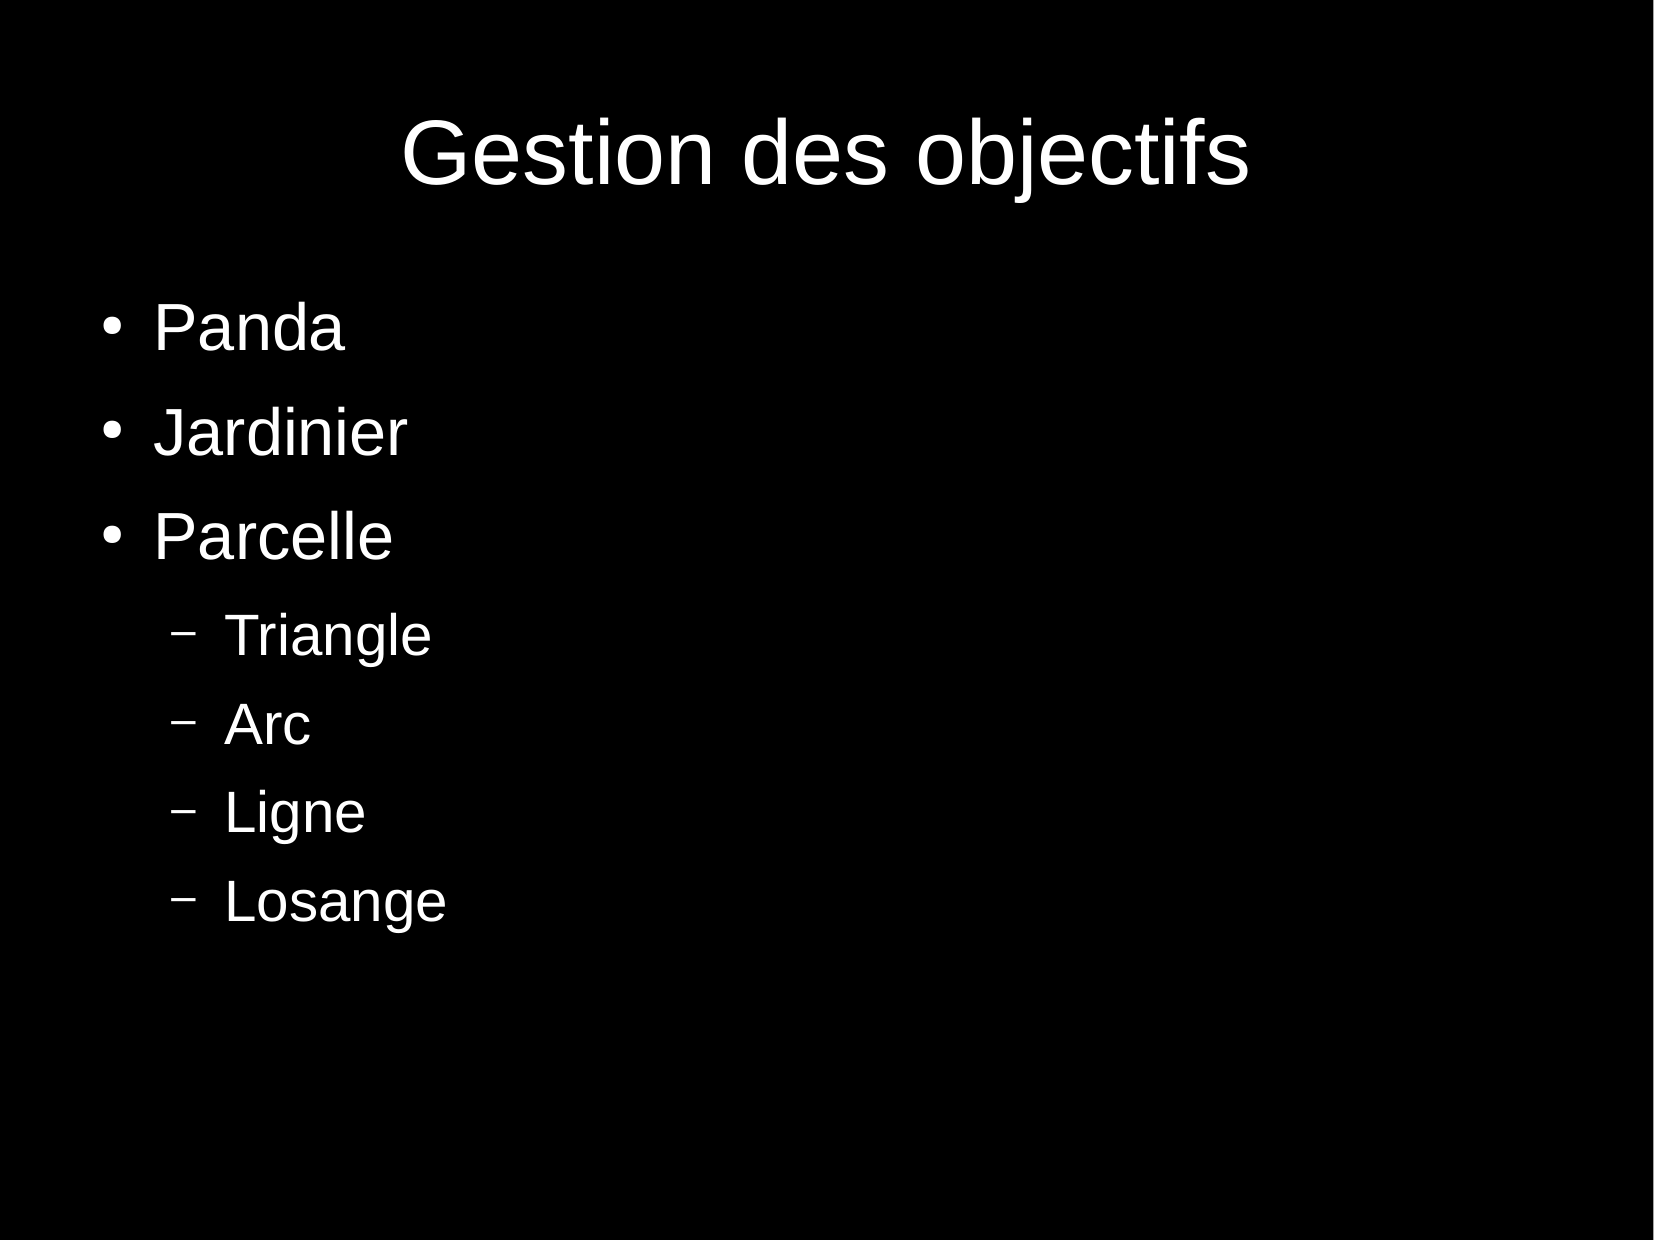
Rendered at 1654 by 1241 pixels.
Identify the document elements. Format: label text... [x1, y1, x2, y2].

list Panda Jardinier Parcelle Triangle Arc Ligne Losange [82, 290, 1571, 1109]
title Gestion des objectifs [82, 49, 1571, 257]
